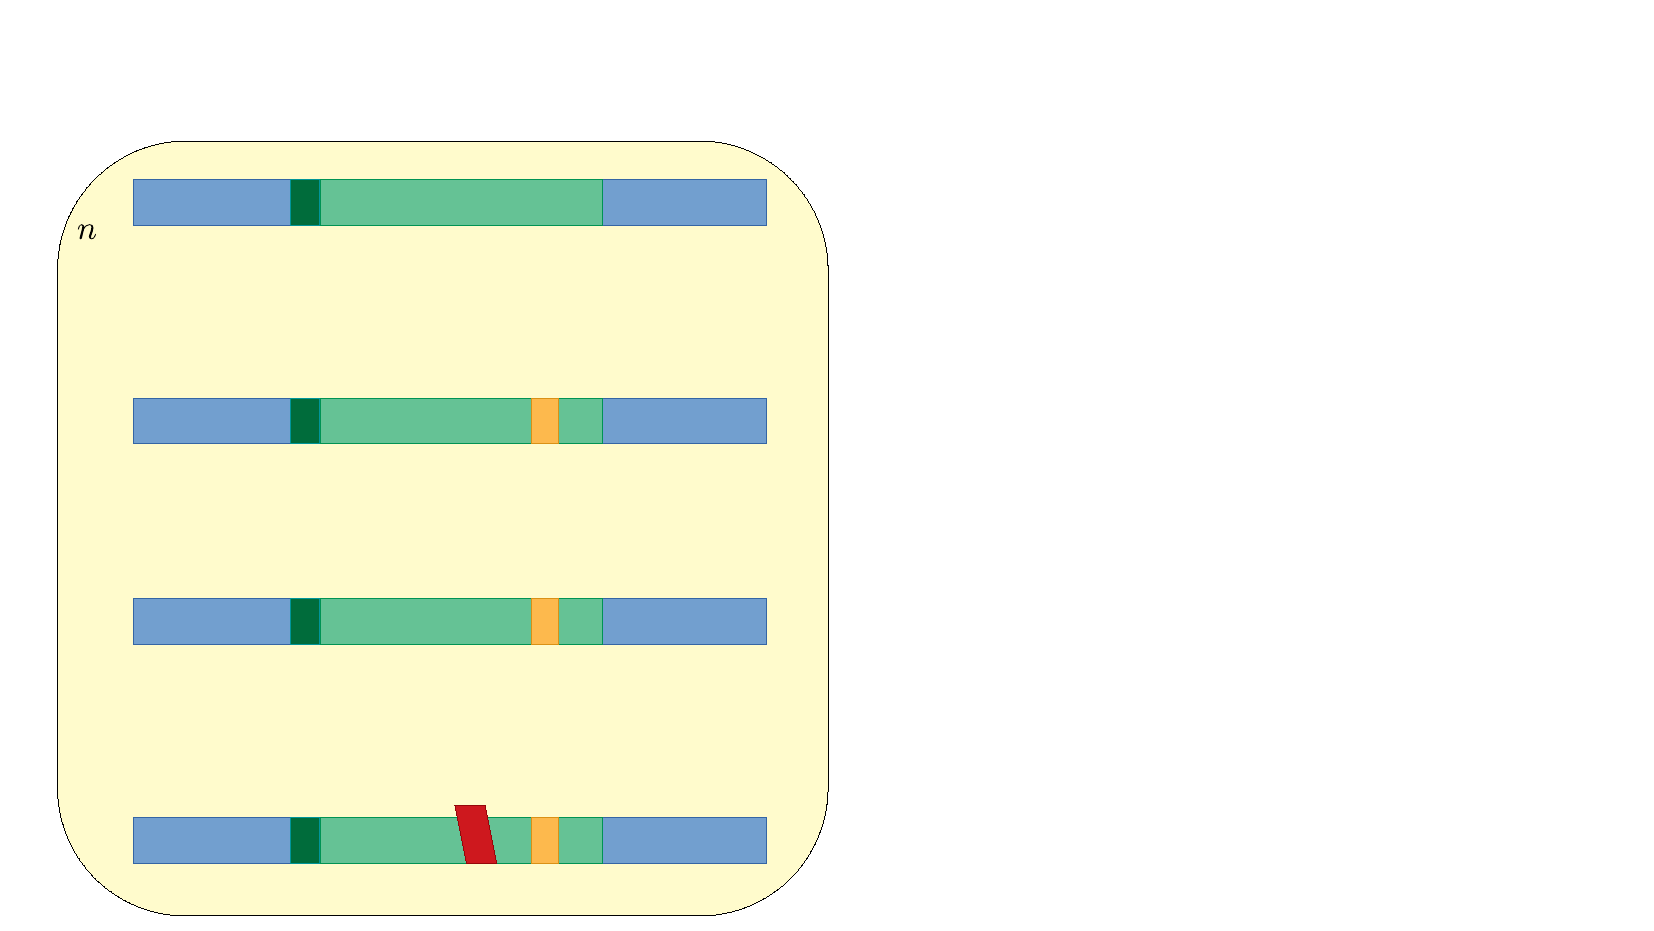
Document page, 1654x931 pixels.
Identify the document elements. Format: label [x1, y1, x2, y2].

text_box [57, 141, 829, 916]
